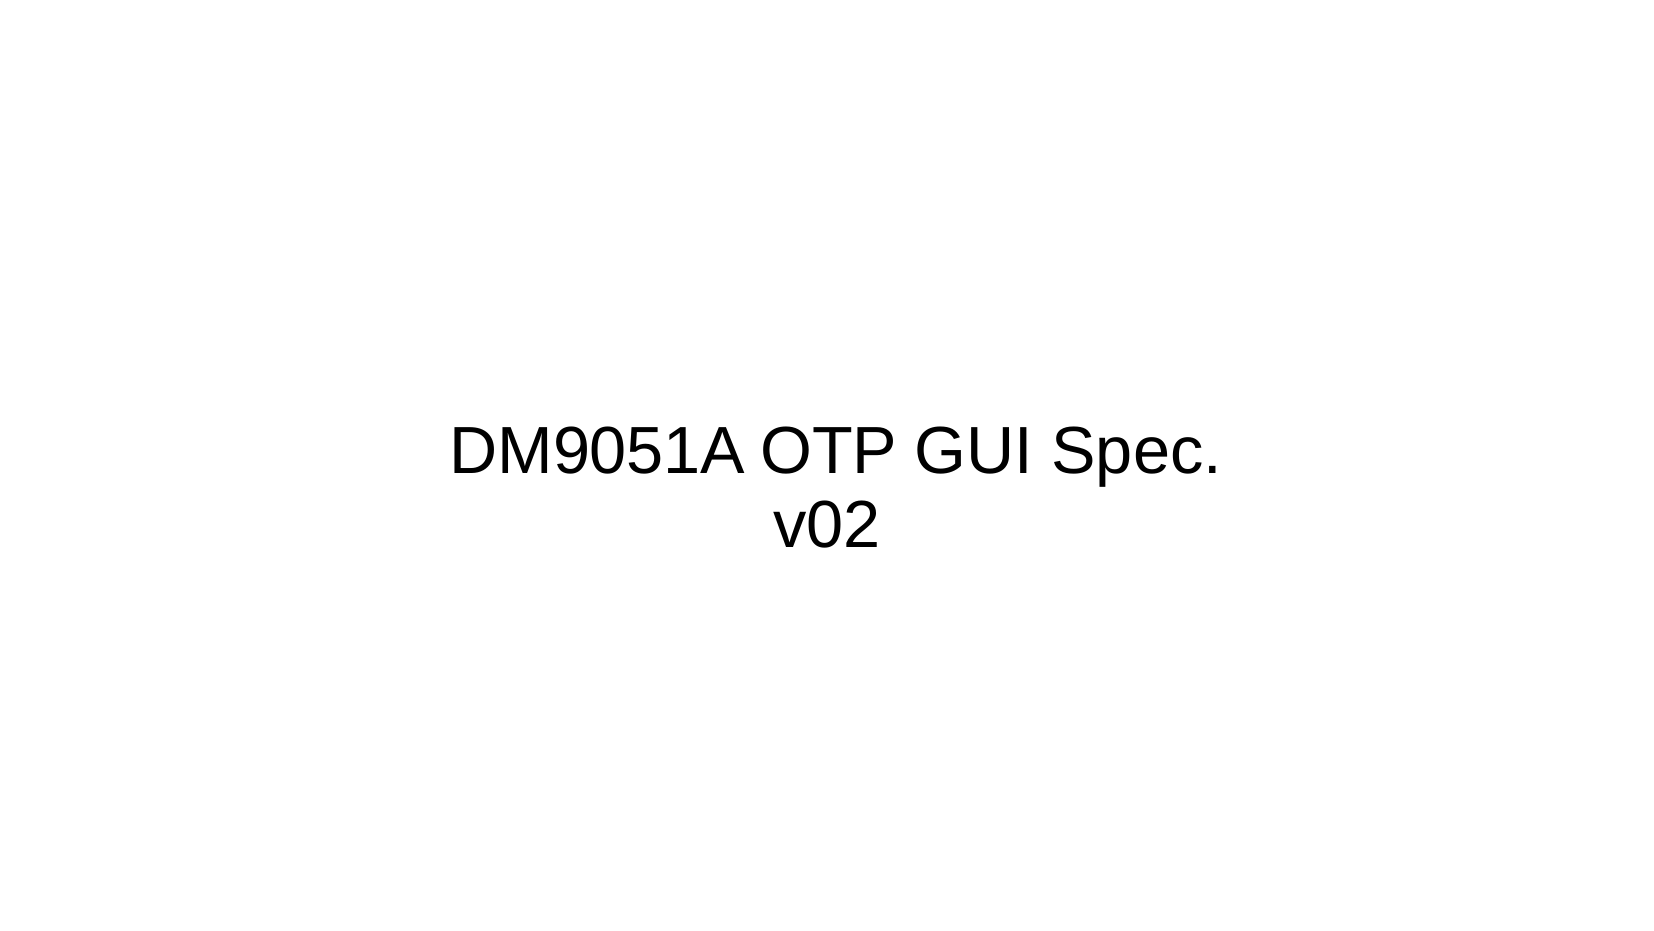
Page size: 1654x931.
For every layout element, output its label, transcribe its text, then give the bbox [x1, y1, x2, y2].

subtitle DM9051A OTP GUI Spec. v02 [82, 217, 1571, 758]
